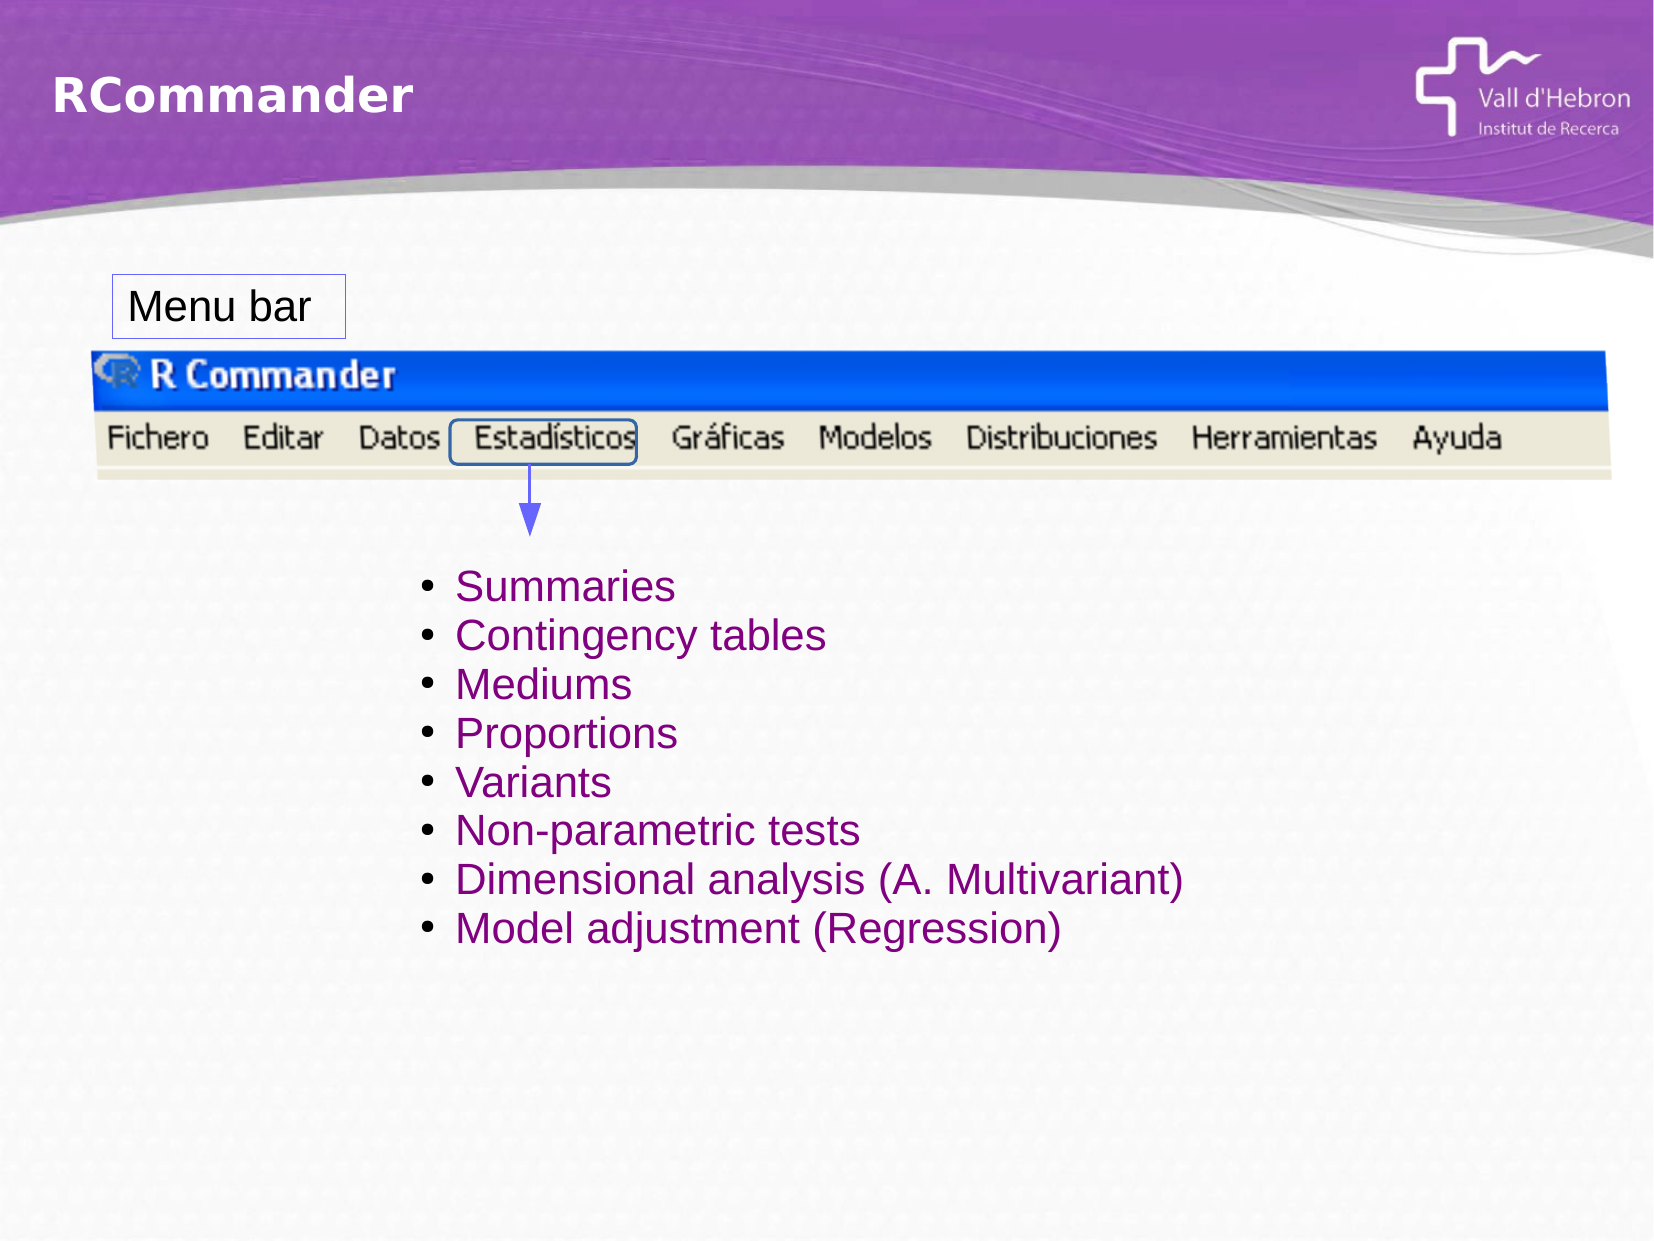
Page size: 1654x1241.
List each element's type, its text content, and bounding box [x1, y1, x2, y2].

text_box RCommander [51, 67, 739, 134]
text_box Summaries Contingency tables Mediums Proportions Variants Non-parametric tests Dimensional analysis (A. Multivariant) Model adjustment (Regression) [405, 555, 1452, 961]
picture [0, 0, 1654, 1241]
text_box Menu bar [112, 274, 346, 339]
